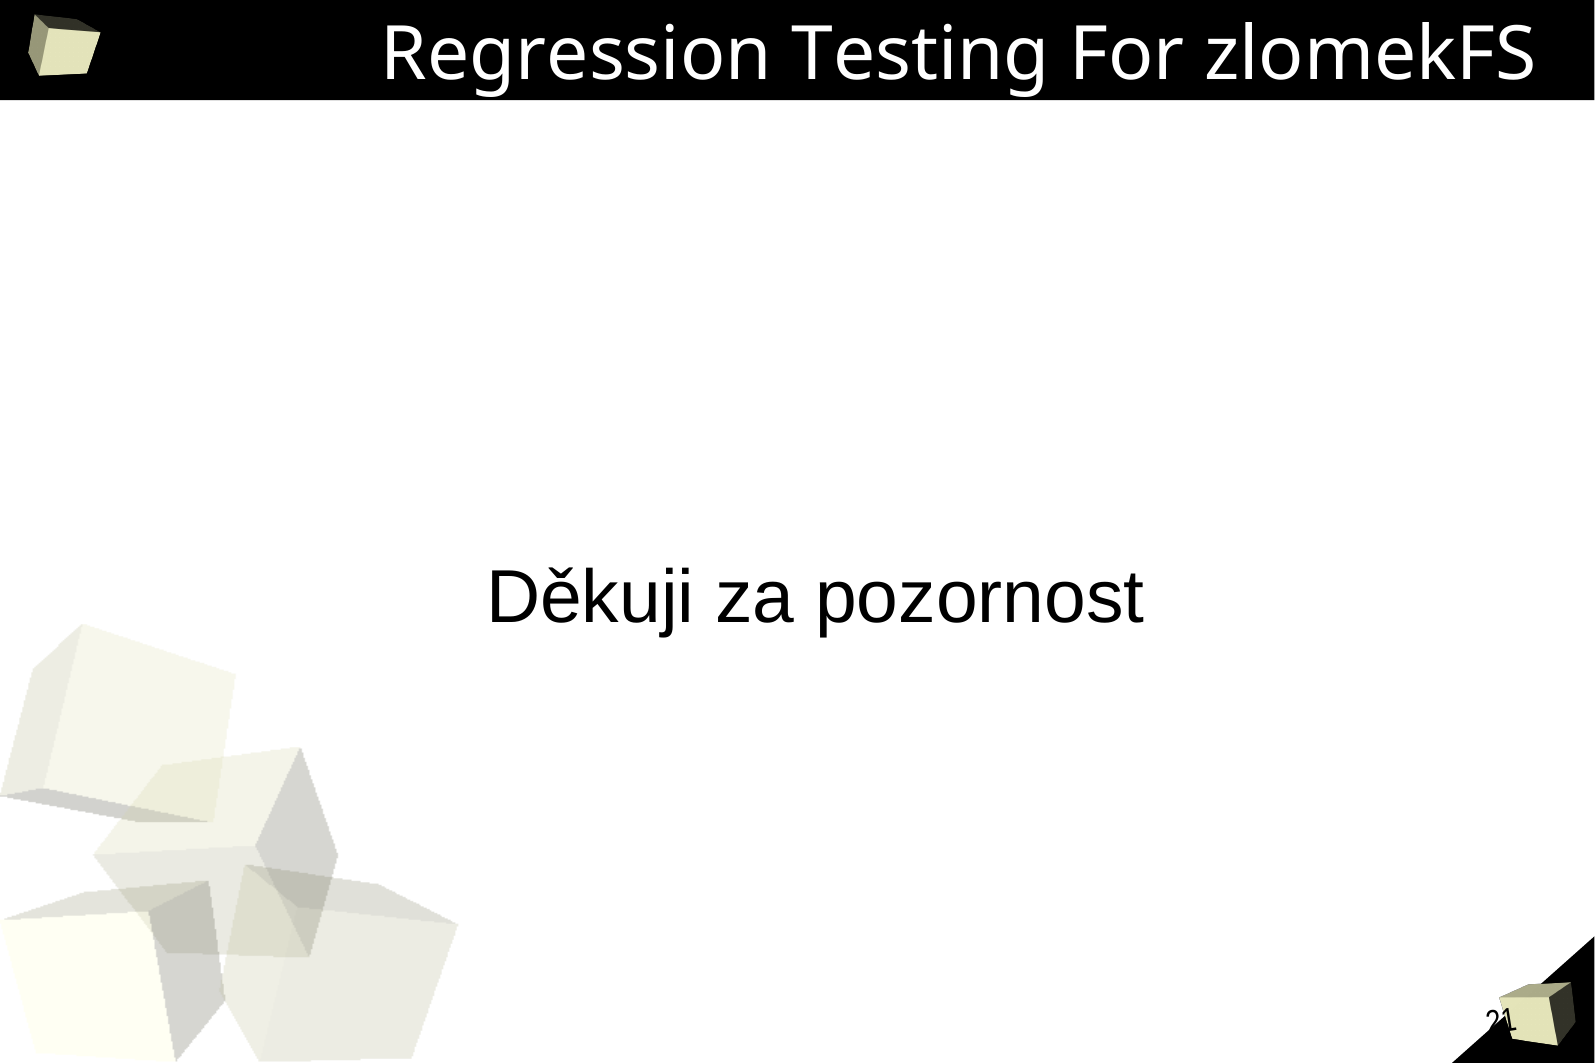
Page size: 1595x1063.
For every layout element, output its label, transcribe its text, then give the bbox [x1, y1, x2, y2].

subtitle Děkuji za pozornost [42, 151, 1554, 1041]
title Regression Testing For zlomekFS [113, 0, 1538, 104]
picture [0, 623, 460, 1063]
